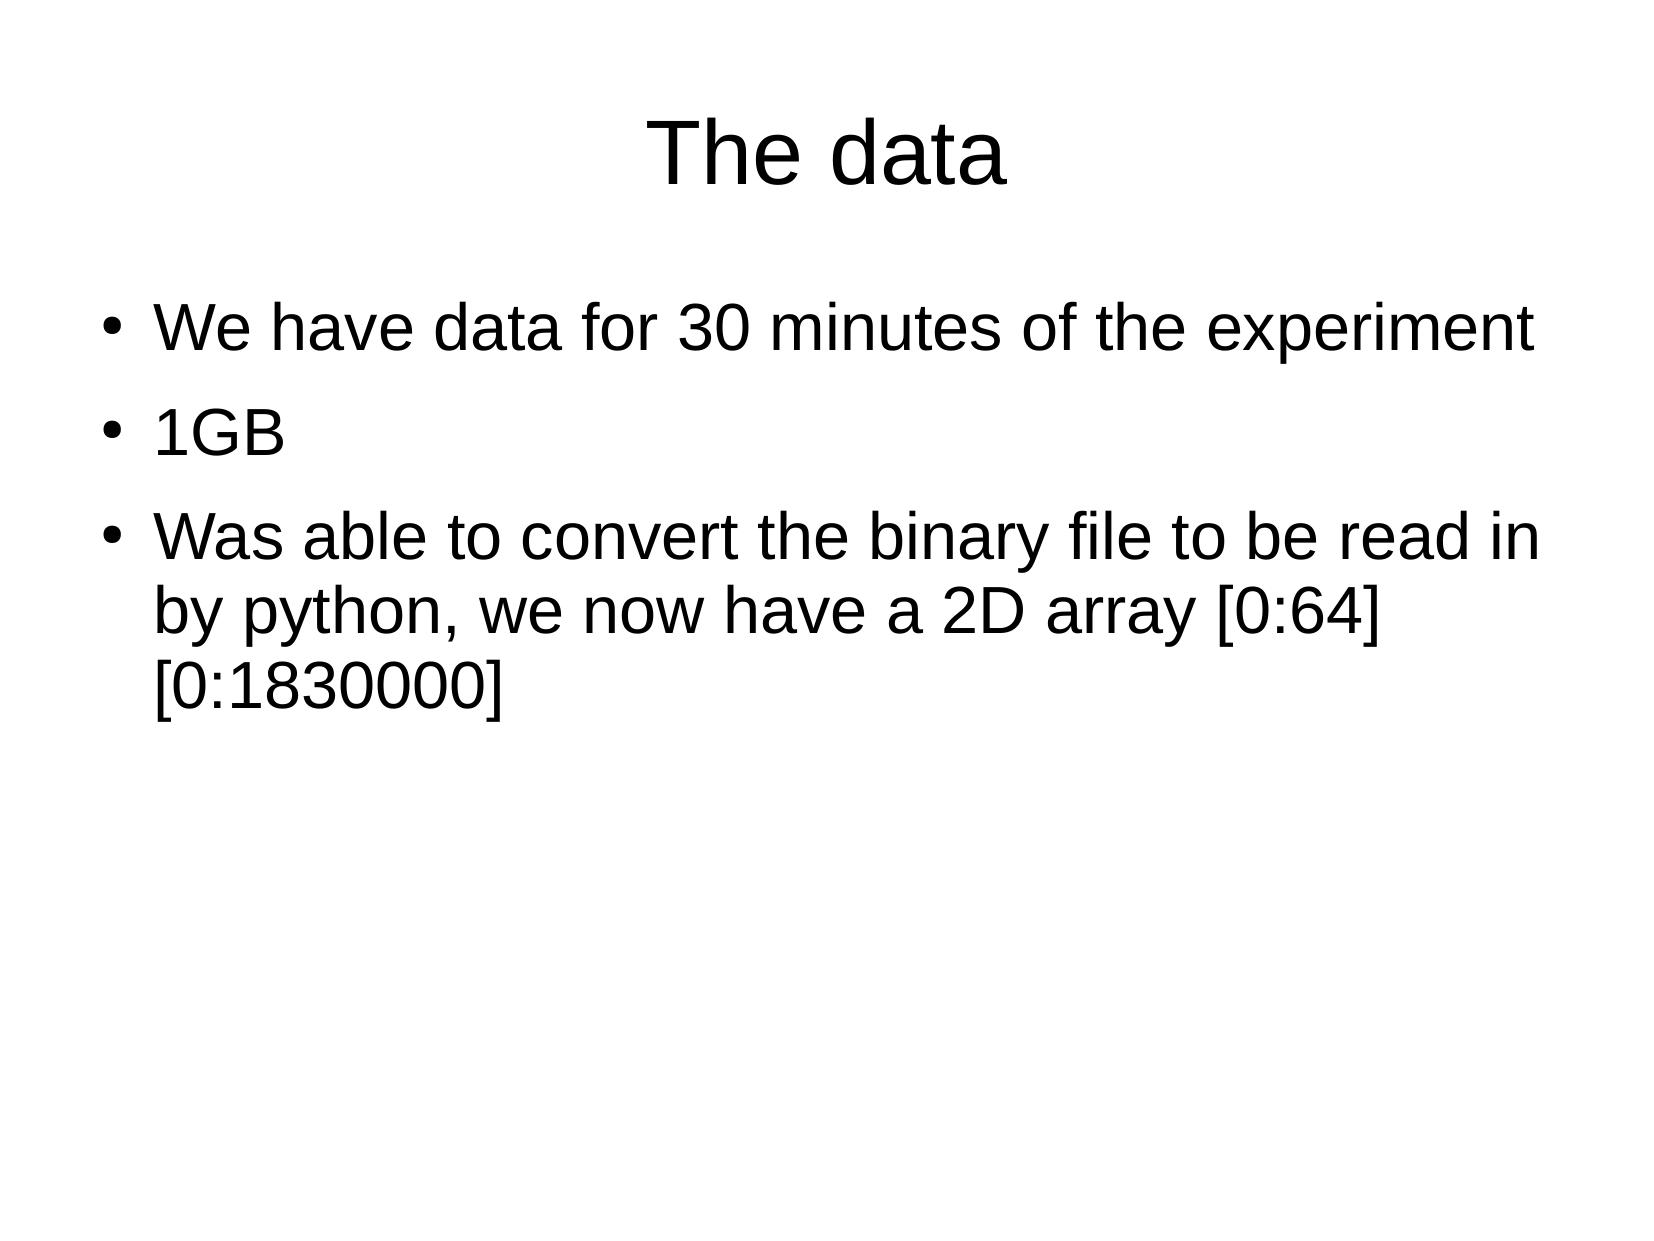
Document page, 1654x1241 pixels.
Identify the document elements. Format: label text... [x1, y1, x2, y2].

title The data [82, 49, 1571, 257]
list We have data for 30 minutes of the experiment 1GB Was able to convert the binary file to be read in by python, we now have a 2D array [0:64][0:1830000] [82, 290, 1571, 1010]
